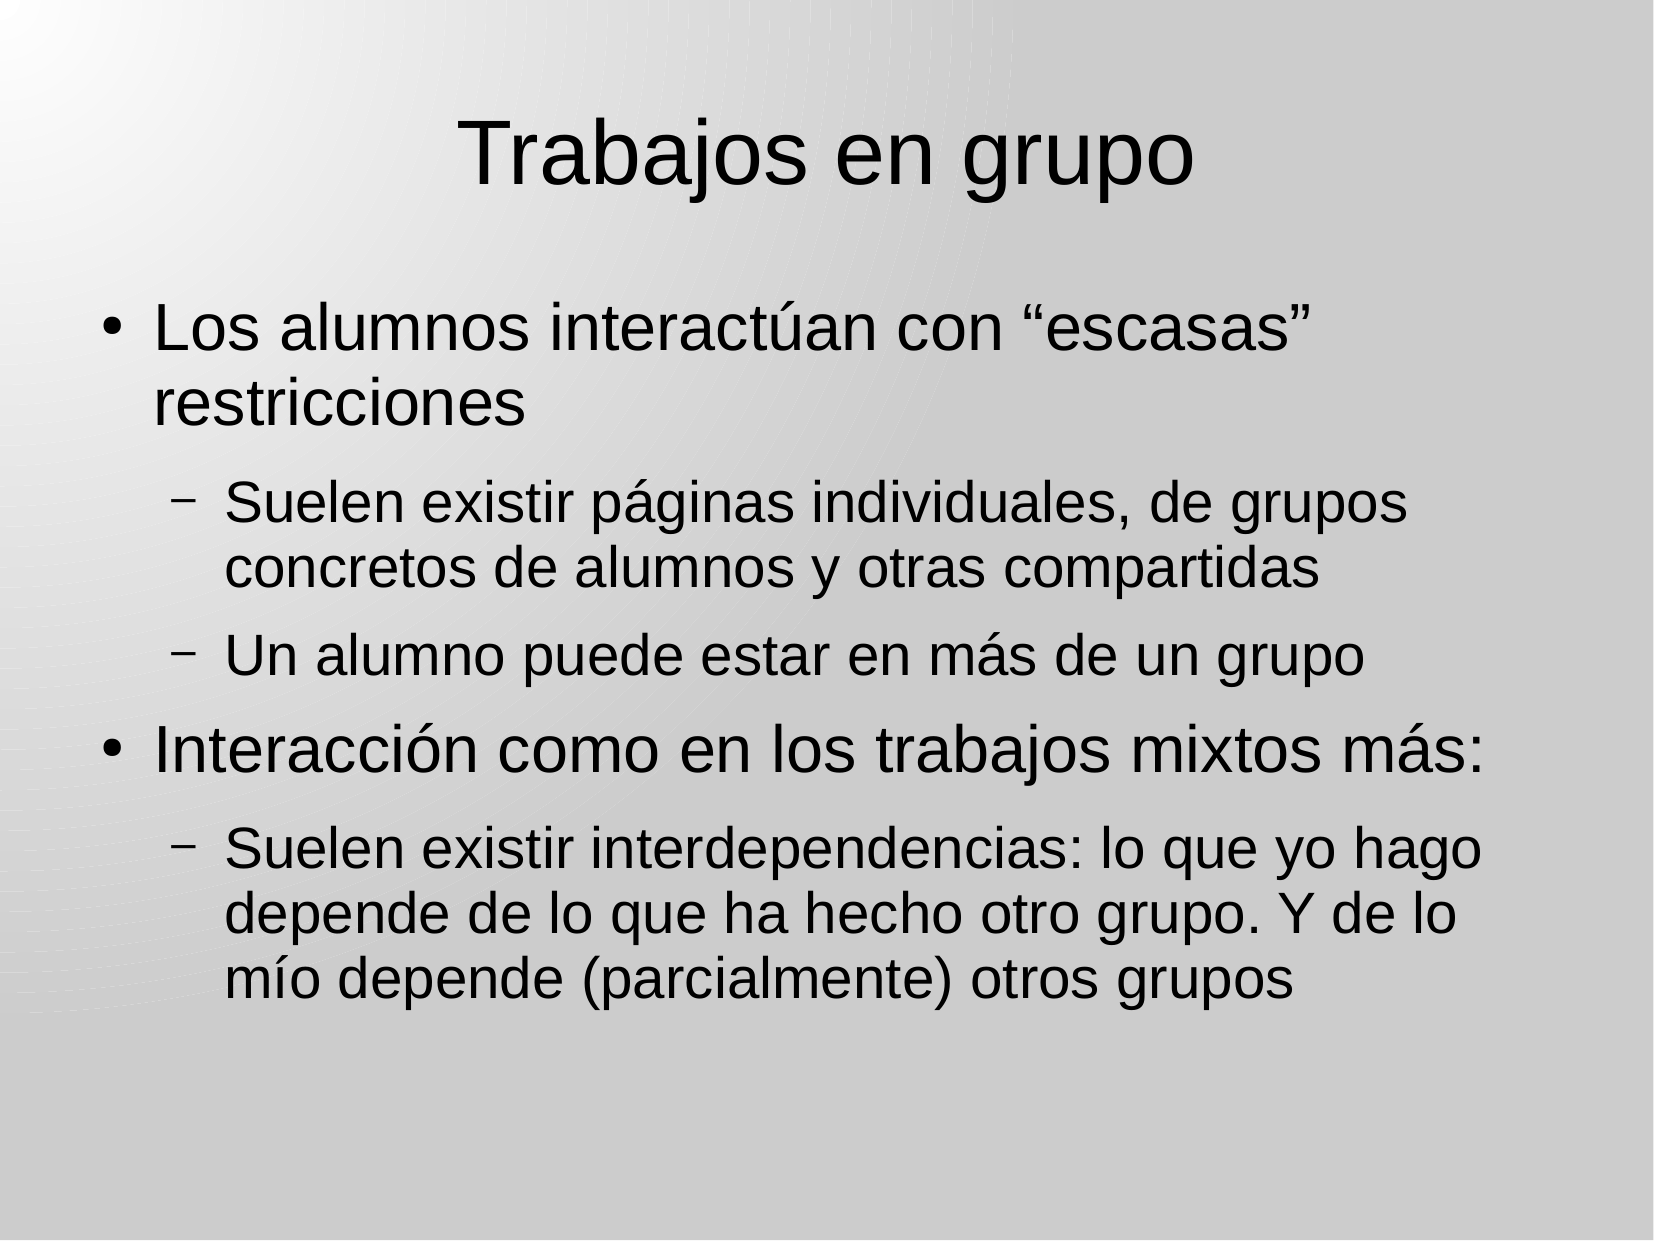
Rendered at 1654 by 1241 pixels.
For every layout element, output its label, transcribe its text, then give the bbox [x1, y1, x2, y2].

list Los alumnos interactúan con “escasas” restricciones Suelen existir páginas individuales, de grupos concretos de alumnos y otras compartidas Un alumno puede estar en más de un grupo Interacción como en los trabajos mixtos más: Suelen existir interdependencias: lo que yo hago depende de lo que ha hecho otro grupo. Y de lo mío depende (parcialmente) otros grupos [82, 290, 1538, 1109]
title Trabajos en grupo [82, 49, 1571, 257]
